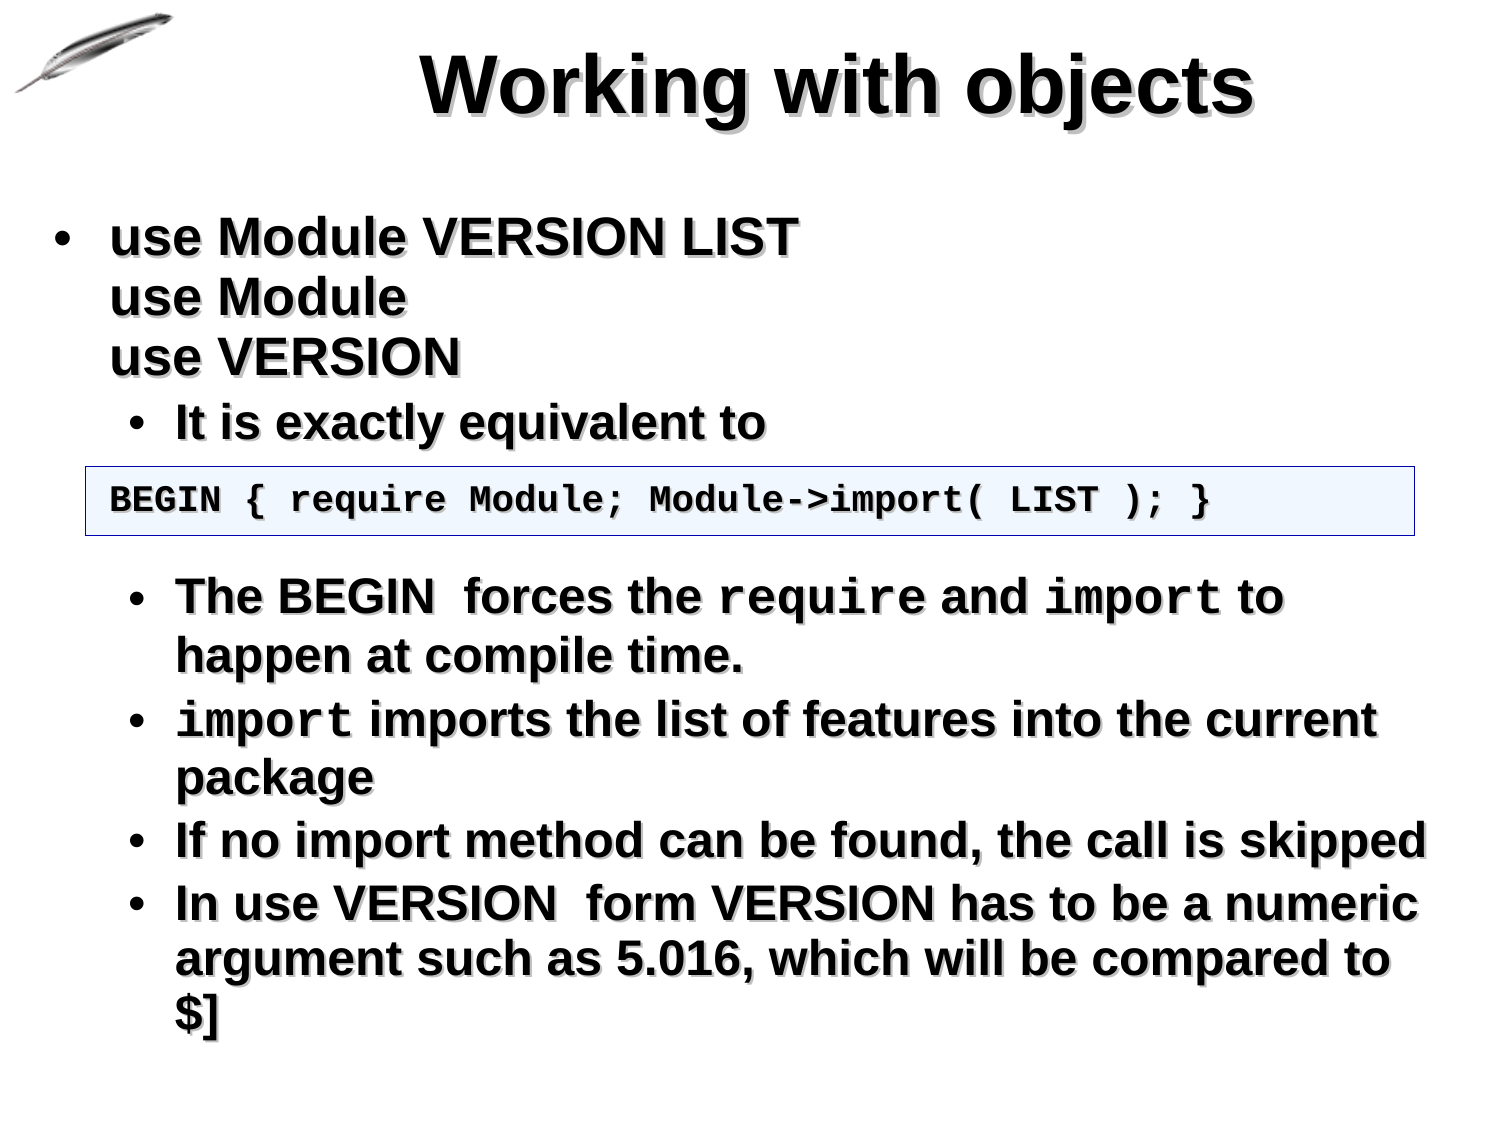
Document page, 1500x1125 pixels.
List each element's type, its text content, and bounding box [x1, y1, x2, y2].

text_box BEGIN { require Module; Module->import( LIST ); } [85, 466, 1415, 535]
picture [11, 11, 179, 95]
list use Module VERSION LIST use Module use VERSION It is exactly equivalent to The BEGIN forces the require and import to happen at compile time. import imports the list of features into the current package If no import method can be found, the call is skipped In use VERSION form VERSION has to be a numeric argument such as 5.016, which will be compared to $] [53, 207, 1447, 1102]
title Working with objects [419, 0, 1459, 179]
